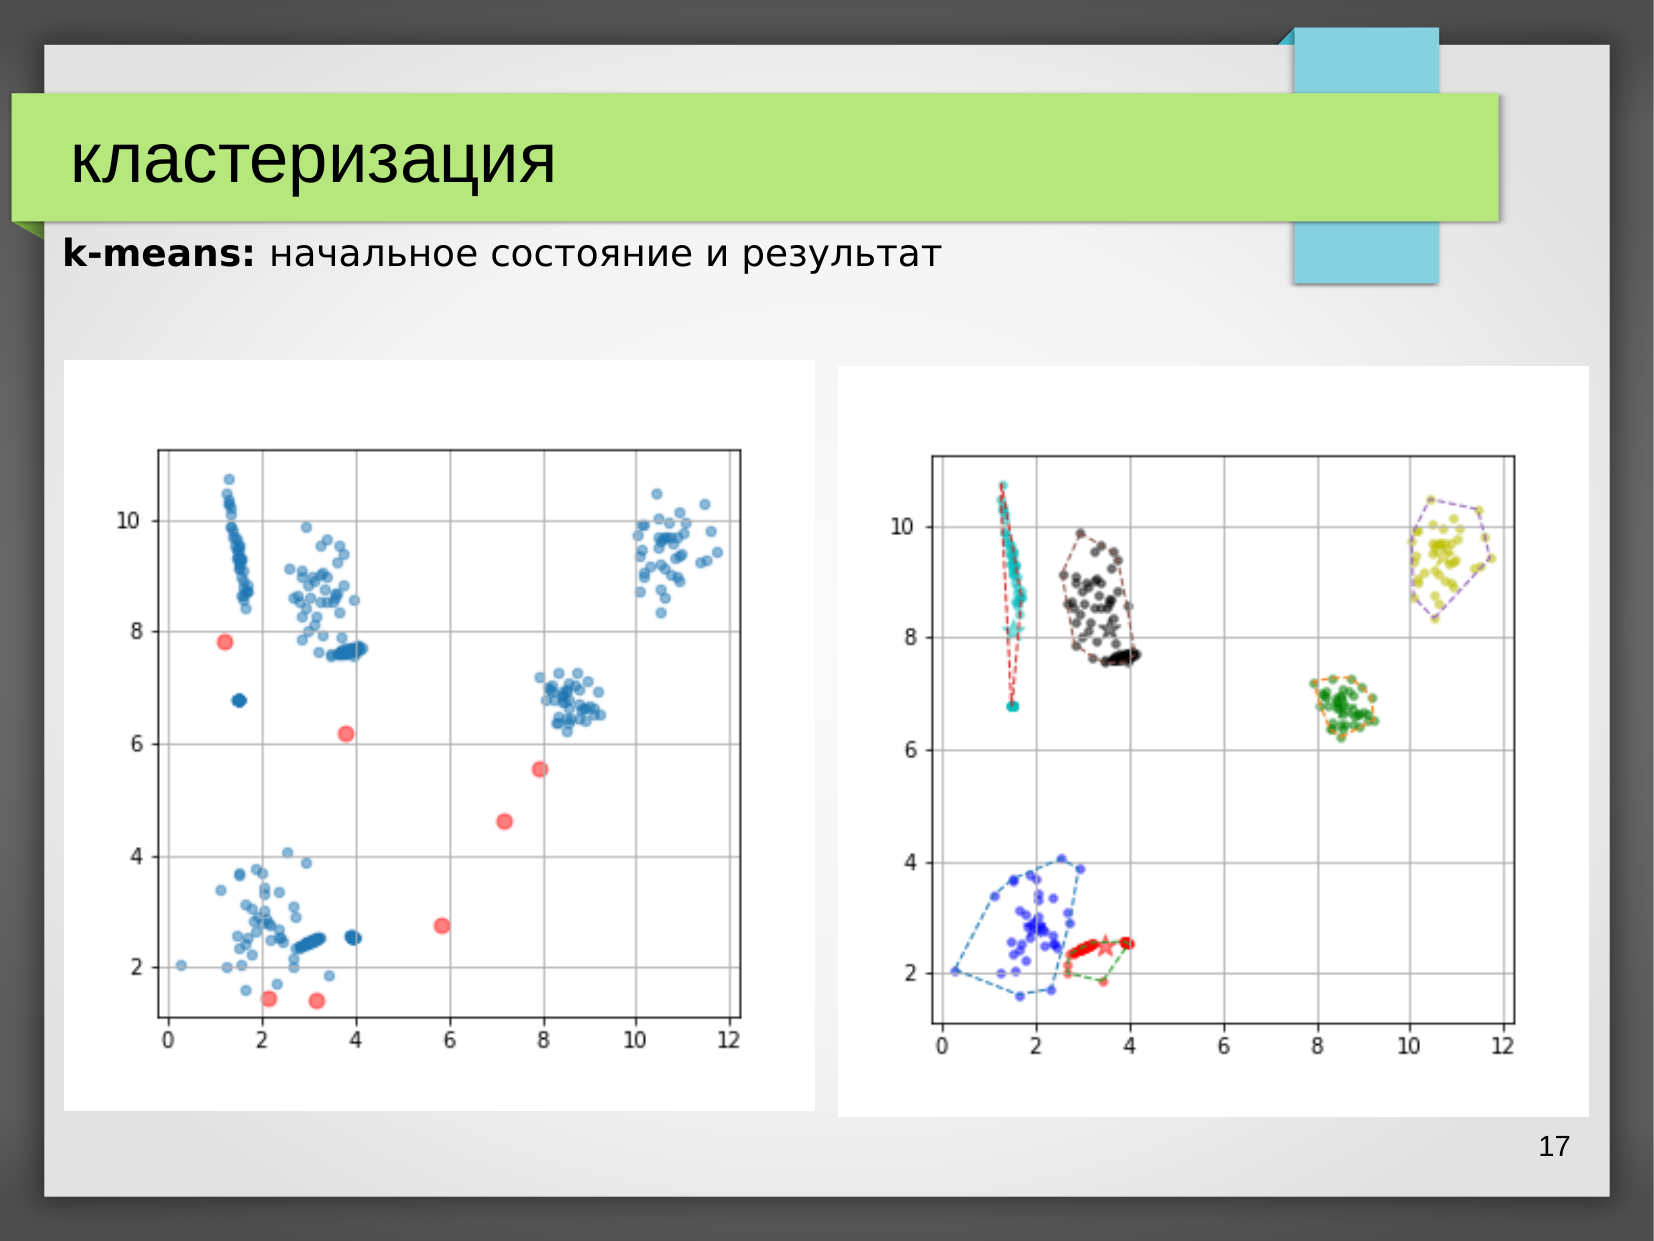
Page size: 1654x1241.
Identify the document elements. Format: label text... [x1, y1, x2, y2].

picture [0, 0, 1654, 1241]
text_box k-means: начальное состояние и результат [47, 224, 1217, 283]
title кластеризация [70, 118, 1205, 199]
